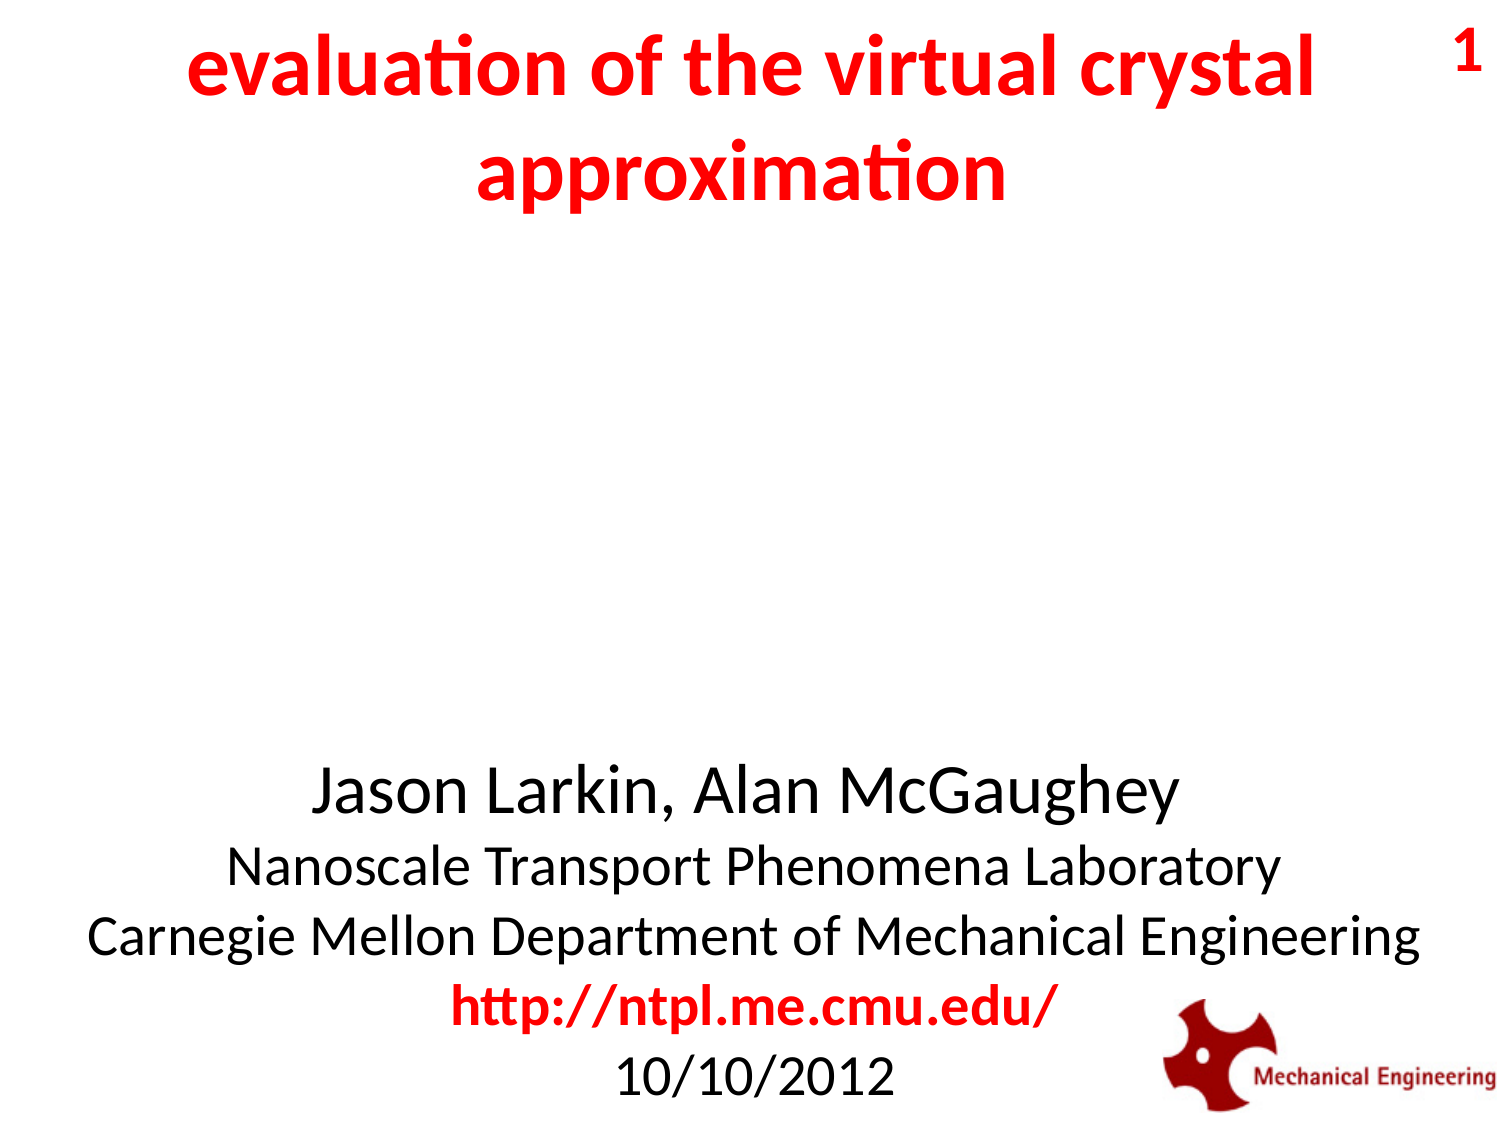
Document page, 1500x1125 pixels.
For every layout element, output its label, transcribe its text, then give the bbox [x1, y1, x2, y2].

title evaluation of the virtual crystal approximation [60, 0, 1426, 436]
picture [1438, 999, 1497, 1113]
title Jason Larkin, Alan McGaughey Nanoscale Transport Phenomena Laboratory Carnegie Mellon Department of Mechanical Engineering http://ntpl.me.cmu.edu/ 10/10/2012 [72, 735, 1438, 1124]
text_box 1 [1435, 0, 1500, 93]
